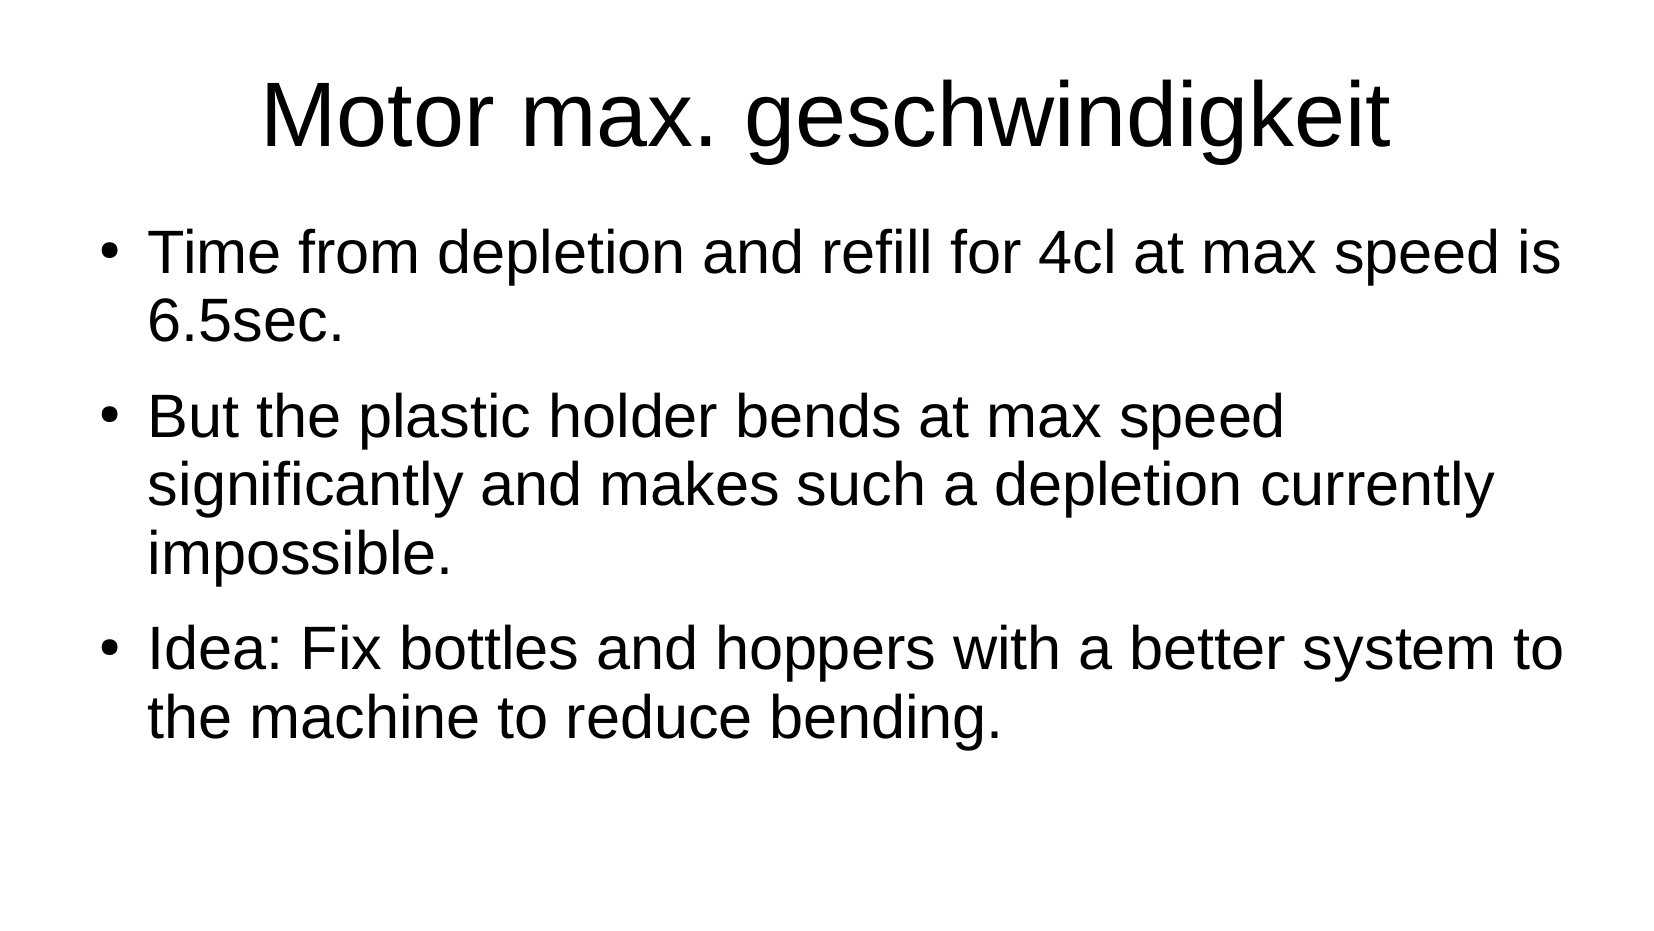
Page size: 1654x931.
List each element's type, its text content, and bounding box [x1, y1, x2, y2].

title Motor max. geschwindigkeit [82, 37, 1571, 193]
list Time from depletion and refill for 4cl at max speed is 6.5sec. But the plastic holder bends at max speed significantly and makes such a depletion currently impossible. Idea: Fix bottles and hoppers with a better system to the machine to reduce bending. [82, 217, 1571, 758]
